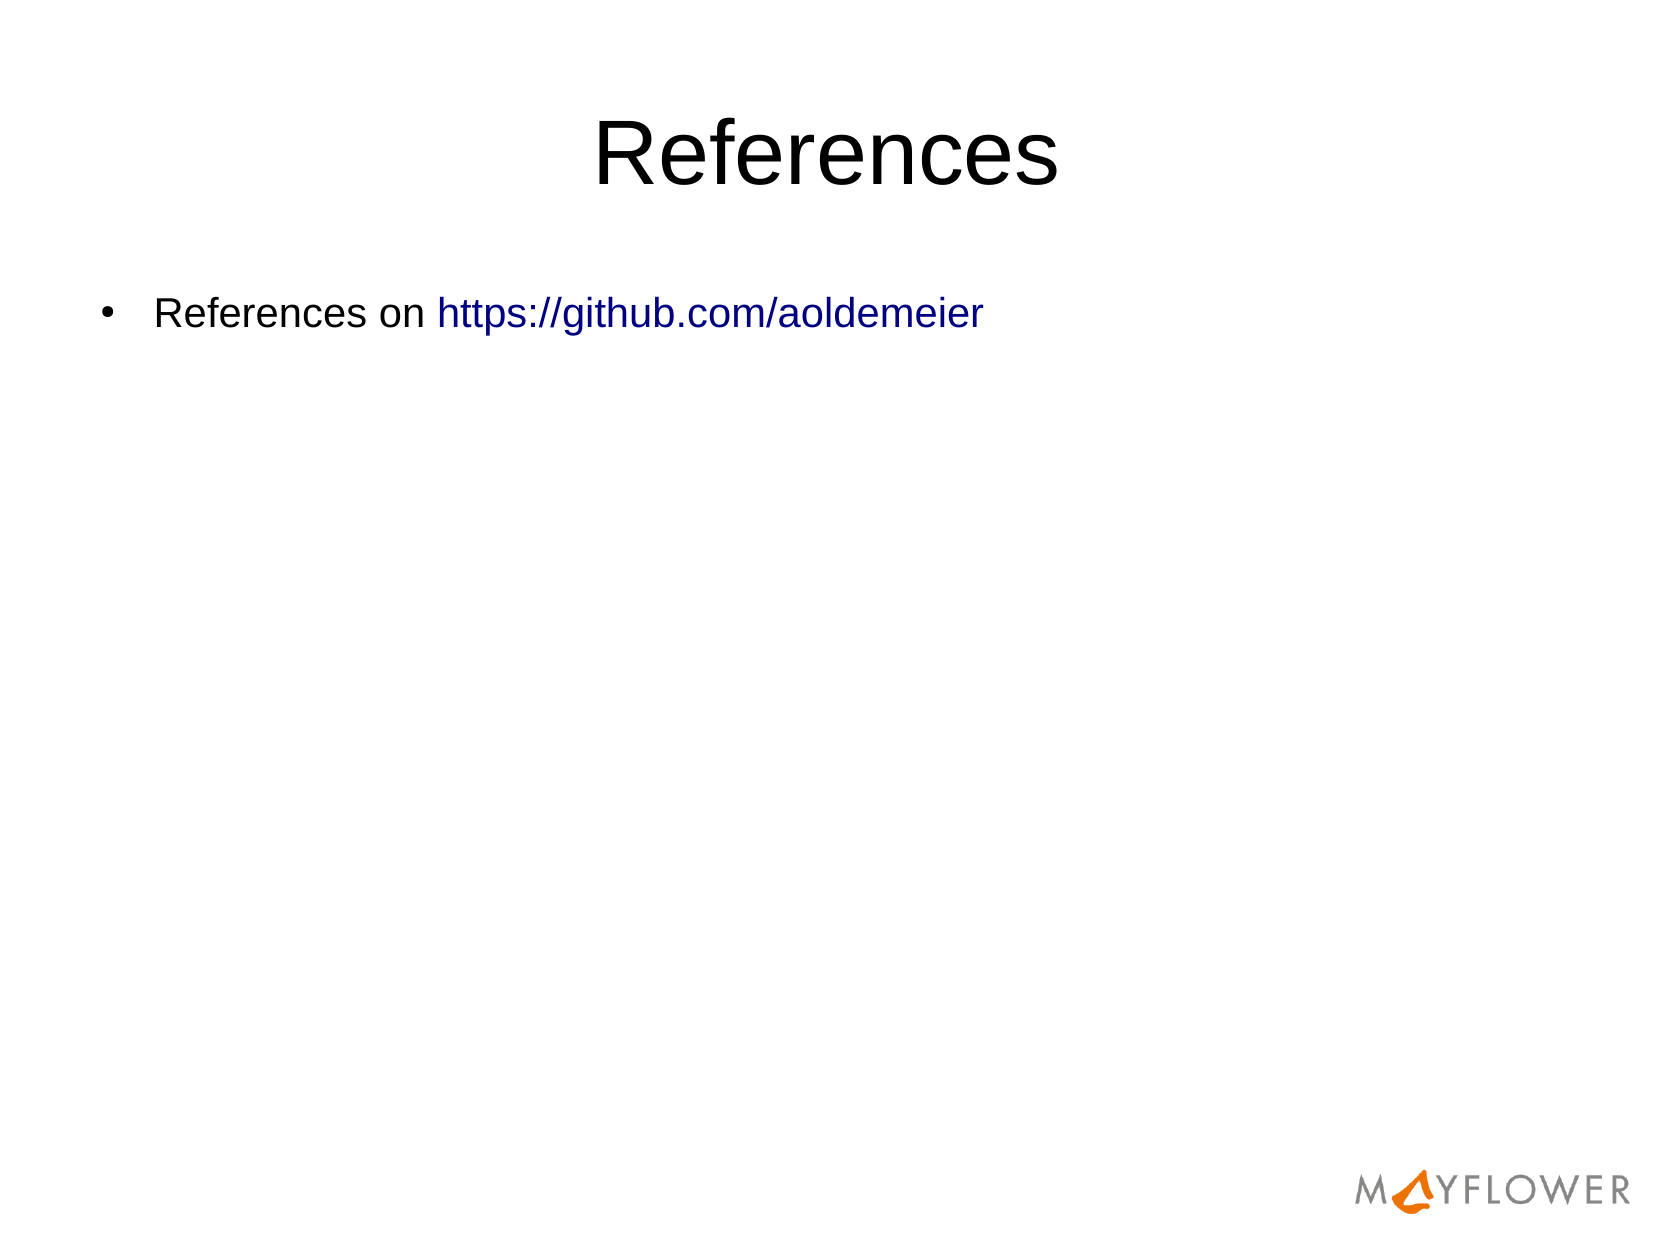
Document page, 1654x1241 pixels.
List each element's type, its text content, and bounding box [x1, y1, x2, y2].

list References on https://github.com/aoldemeier [82, 290, 1571, 1010]
title References [82, 49, 1571, 257]
picture [1355, 1169, 1630, 1215]
